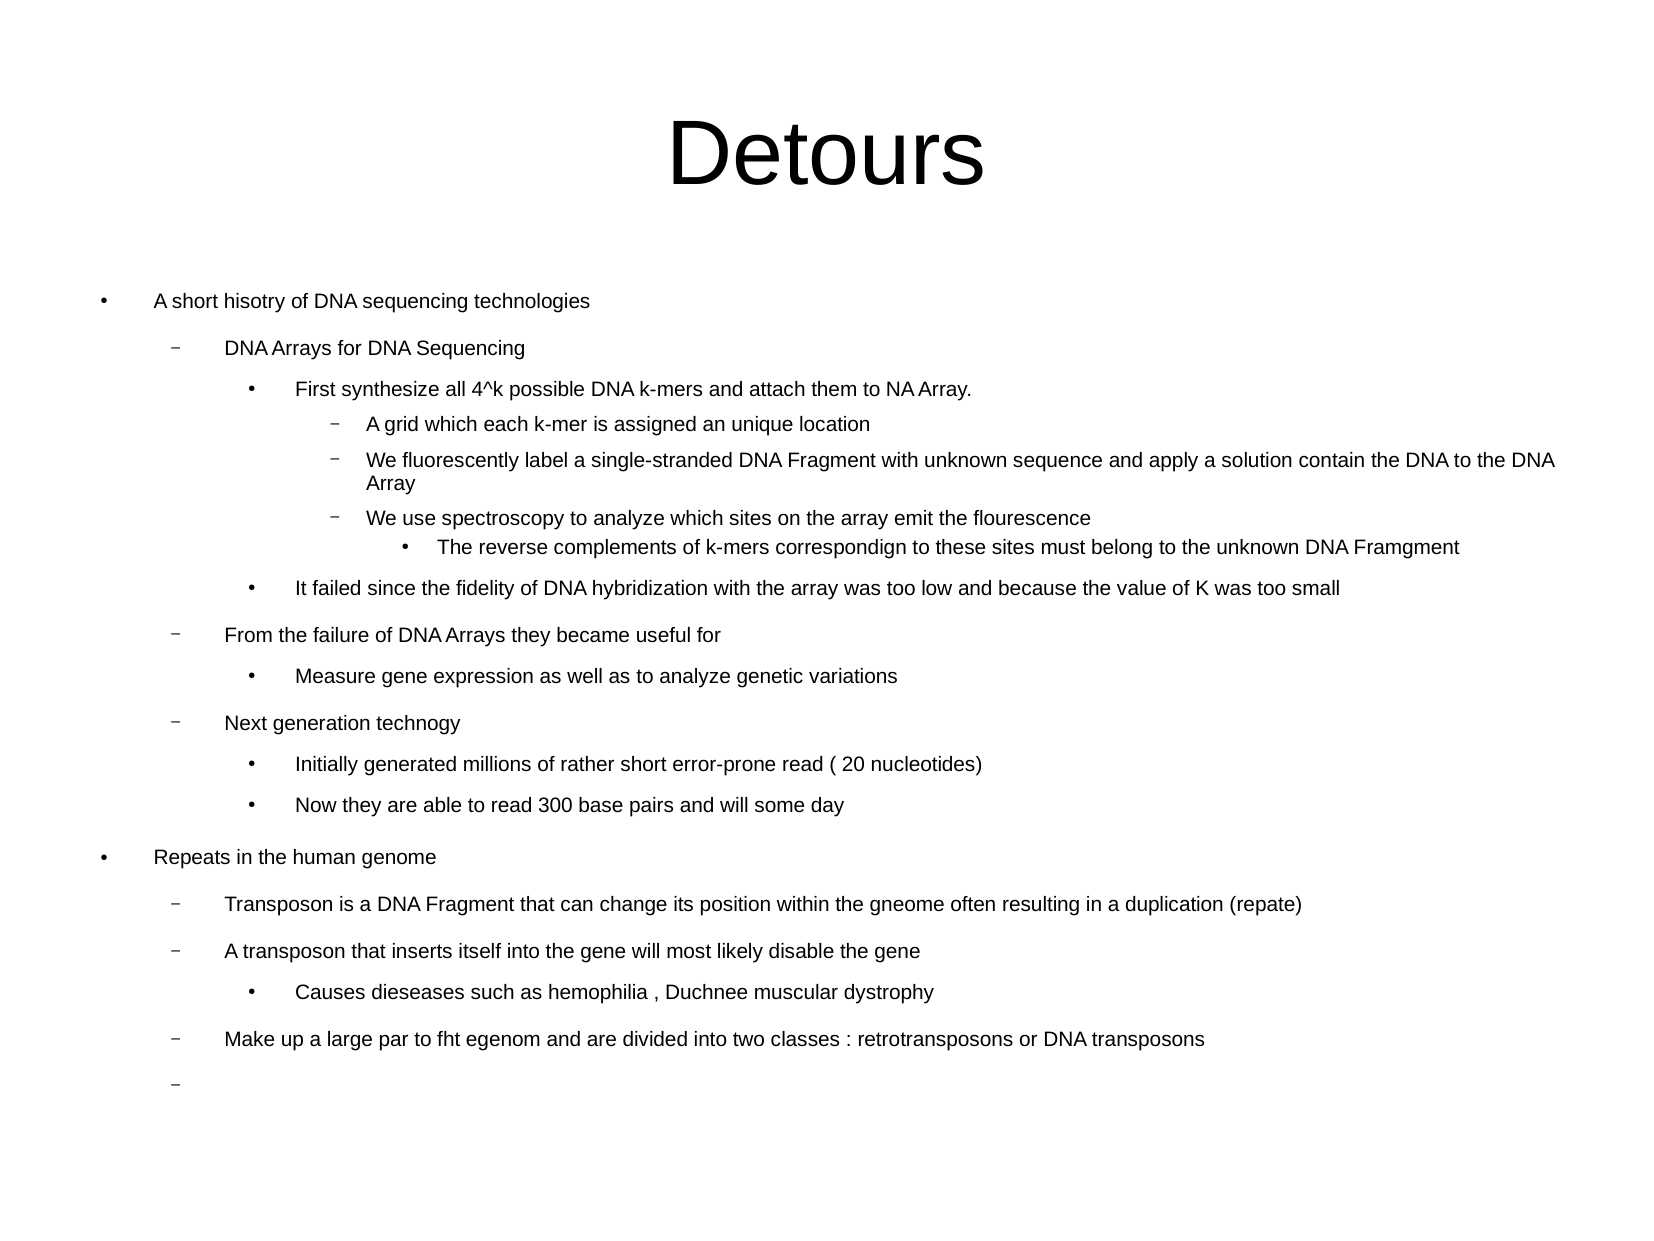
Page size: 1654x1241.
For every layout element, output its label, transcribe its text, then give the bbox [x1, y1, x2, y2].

title Detours [82, 49, 1571, 257]
list A short hisotry of DNA sequencing technologies DNA Arrays for DNA Sequencing First synthesize all 4^k possible DNA k-mers and attach them to NA Array. A grid which each k-mer is assigned an unique location We fluorescently label a single-stranded DNA Fragment with unknown sequence and apply a solution contain the DNA to the DNA Array We use spectroscopy to analyze which sites on the array emit the flourescence The reverse complements of k-mers correspondign to these sites must belong to the unknown DNA Framgment It failed since the fidelity of DNA hybridization with the array was too low and because the value of K was too small From the failure of DNA Arrays they became useful for Measure gene expression as well as to analyze genetic variations Next generation technogy Initially generated millions of rather short error-prone read ( 20 nucleotides) Now they are able to read 300 base pairs and will some day Repeats in the human genome Transposon is a DNA Fragment that can change its position within the gneome often resulting in a duplication (repate) A transposon that inserts itself into the gene will most likely disable the gene Causes dieseases such as hemophilia , Duchnee muscular dystrophy Make up a large par to fht egenom and are divided into two classes : retrotransposons or DNA transposons [82, 290, 1571, 1205]
